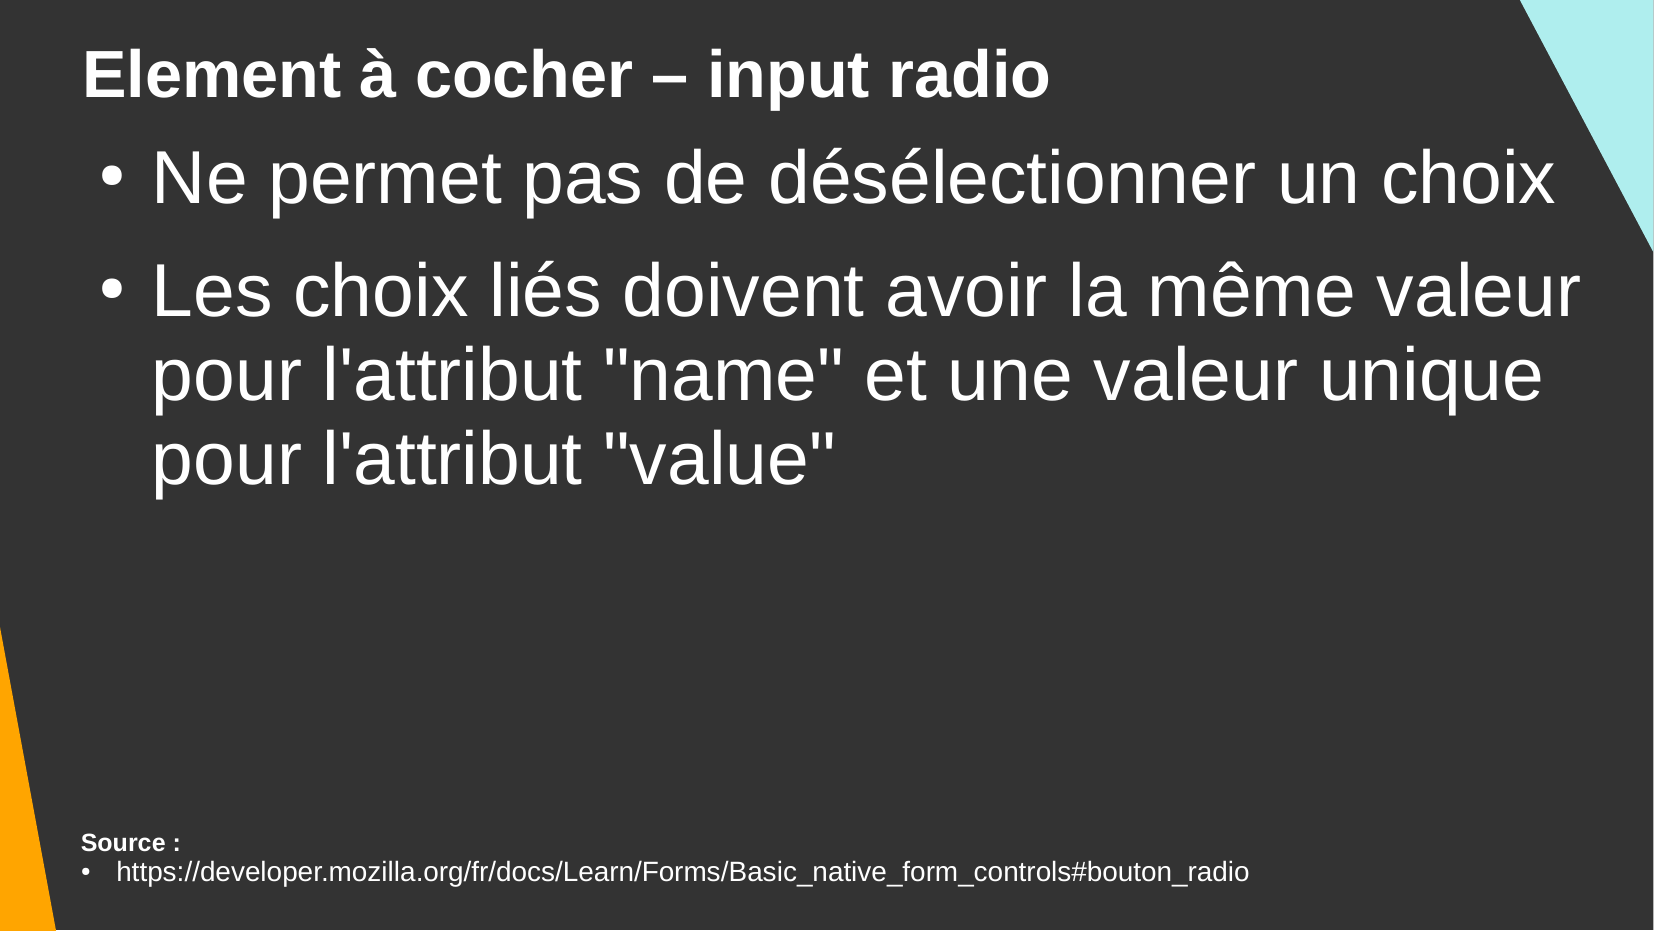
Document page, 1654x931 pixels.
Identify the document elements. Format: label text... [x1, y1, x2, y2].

title Element à cocher – input radio [82, 37, 1571, 114]
text_box [1519, 0, 1654, 254]
text_box Source : https://developer.mozilla.org/fr/docs/Learn/Forms/Basic_native_form_controls#bouton_radio [66, 820, 1552, 896]
list Ne permet pas de désélectionner un choix Les choix liés doivent avoir la même valeur pour l'attribut "name" et une valeur unique pour l'attribut "value" [80, 135, 1619, 756]
text_box [0, 627, 57, 931]
